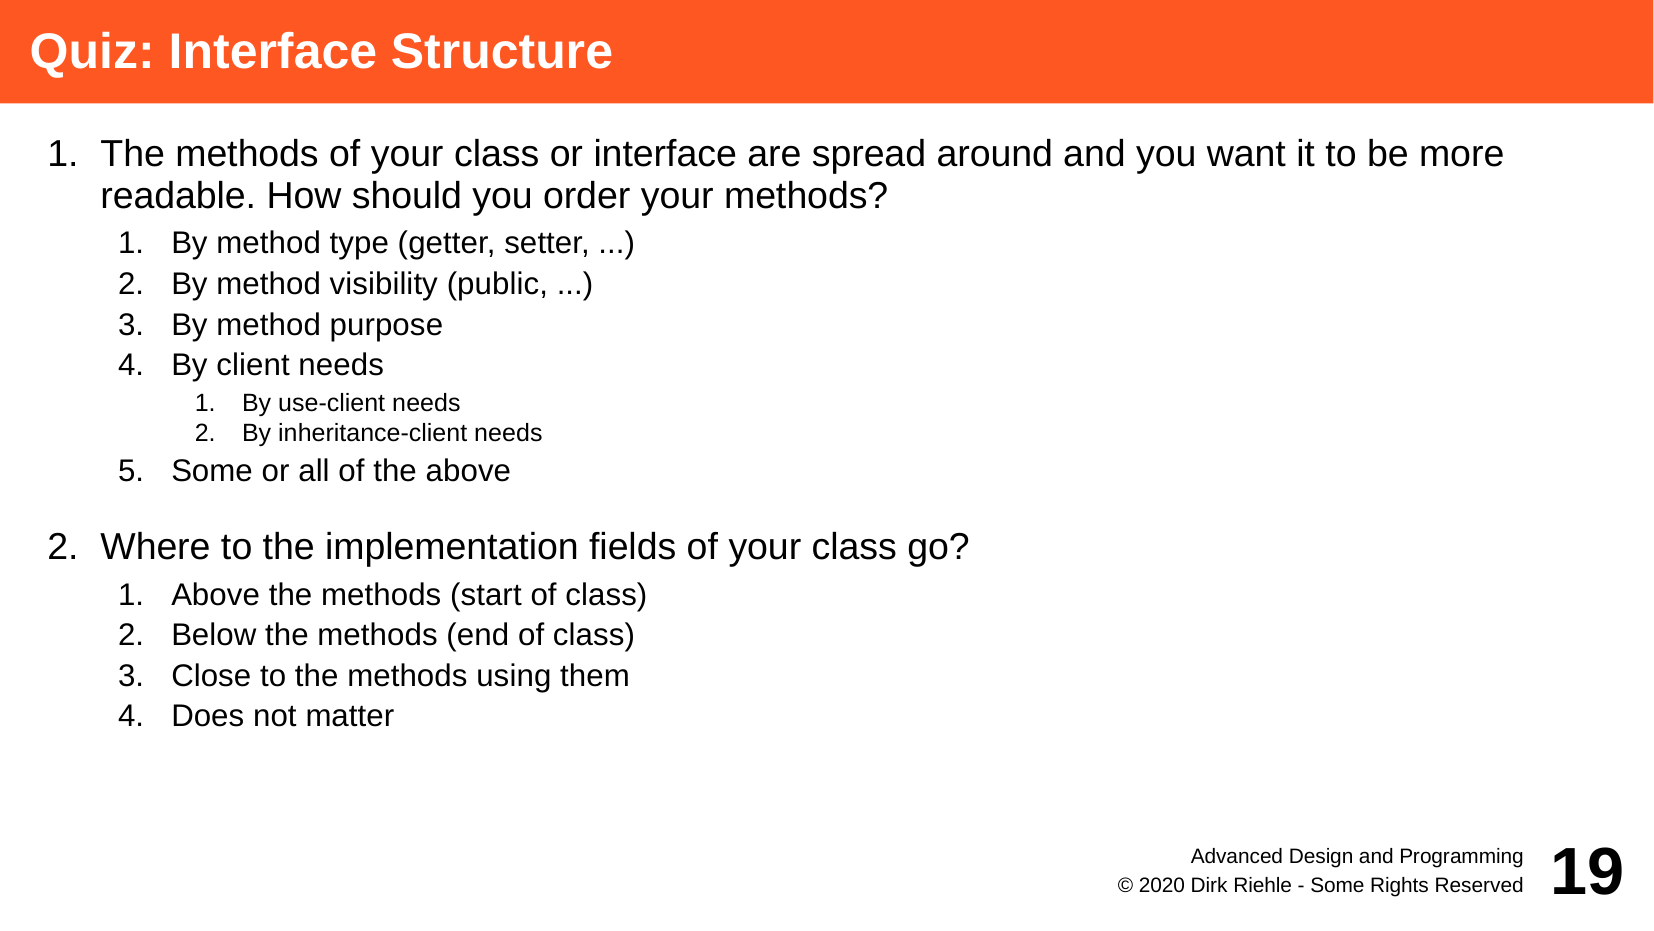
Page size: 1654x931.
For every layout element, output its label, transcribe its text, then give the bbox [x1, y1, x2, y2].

list The methods of your class or interface are spread around and you want it to be more readable. How should you order your methods? By method type (getter, setter, ...) By method visibility (public, ...) By method purpose By client needs By use-client needs By inheritance-client needs Some or all of the above Where to the implementation fields of your class go? Above the methods (start of class) Below the methods (end of class) Close to the methods using them Does not matter [29, 132, 1625, 813]
title Quiz: Interface Structure [0, 0, 1654, 104]
